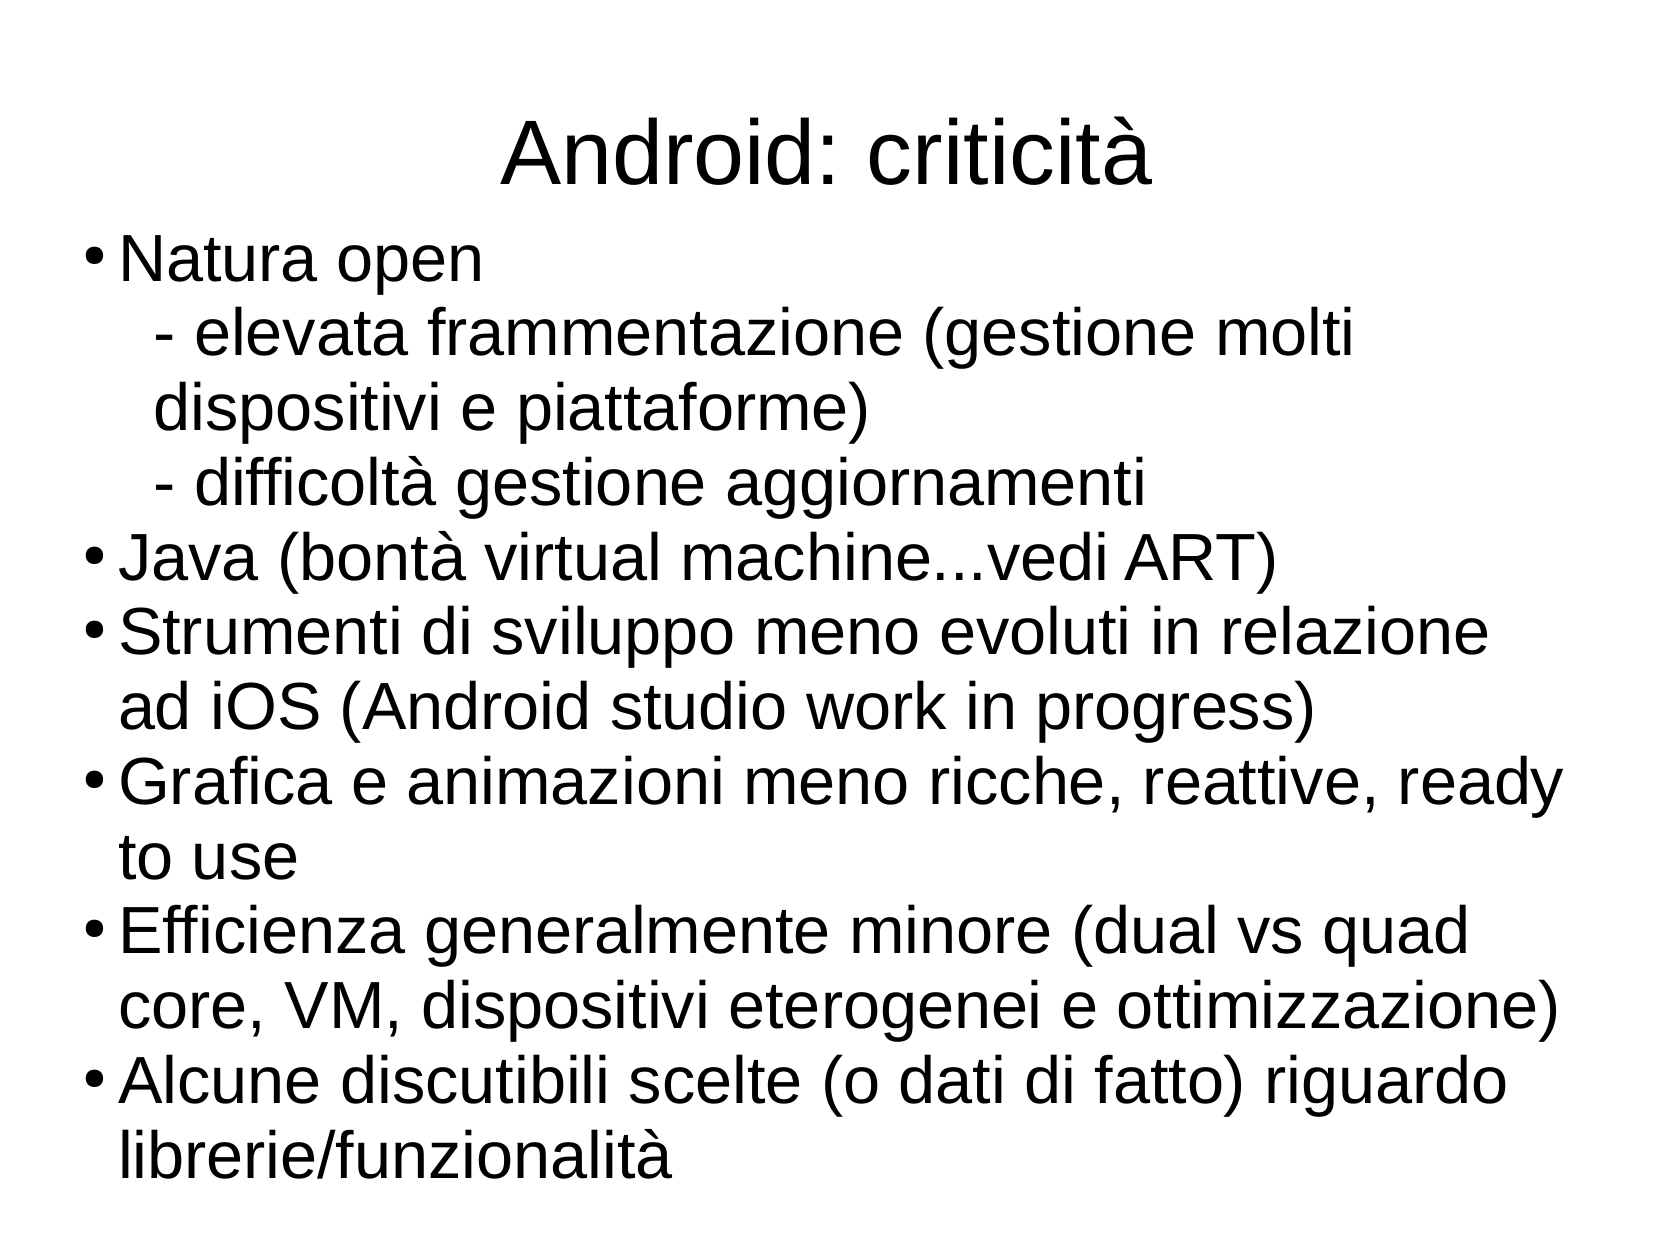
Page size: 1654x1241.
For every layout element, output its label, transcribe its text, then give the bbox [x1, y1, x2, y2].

title Android: criticità [82, 49, 1571, 220]
subtitle Natura open - elevata frammentazione (gestione molti dispositivi e piattaforme) - difficoltà gestione aggiornamenti Java (bontà virtual machine...vedi ART) Strumenti di sviluppo meno evoluti in relazione ad iOS (Android studio work in progress) Grafica e animazioni meno ricche, reattive, ready to use Efficienza generalmente minore (dual vs quad core, VM, dispositivi eterogenei e ottimizzazione) Alcune discutibili scelte (o dati di fatto) riguardo librerie/funzionalità [82, 220, 1571, 1193]
